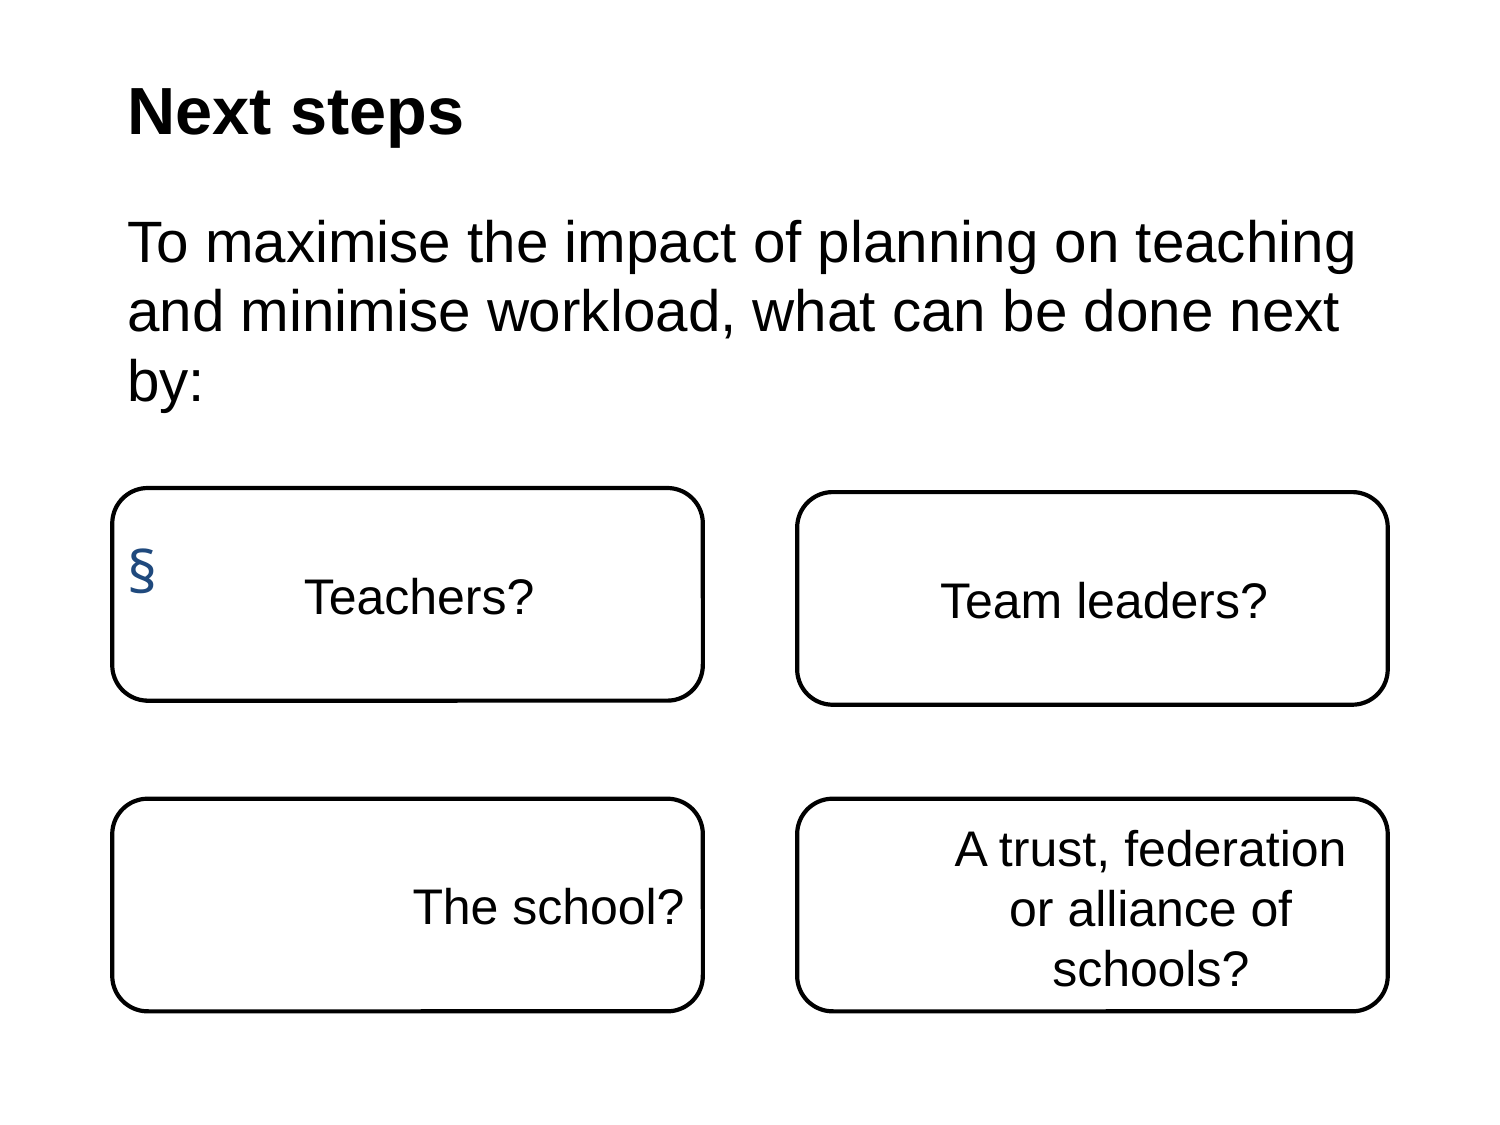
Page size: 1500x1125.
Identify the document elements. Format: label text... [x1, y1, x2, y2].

text_box Team leaders? [797, 492, 1388, 705]
text_box The school? [112, 798, 703, 1012]
text_box Teachers? [112, 488, 703, 701]
title Next steps [112, 54, 1388, 161]
list To maximise the impact of planning on teaching and minimise workload, what can be done next by: [112, 196, 1388, 433]
text_box A trust, federation or alliance of schools? [797, 798, 1388, 1012]
